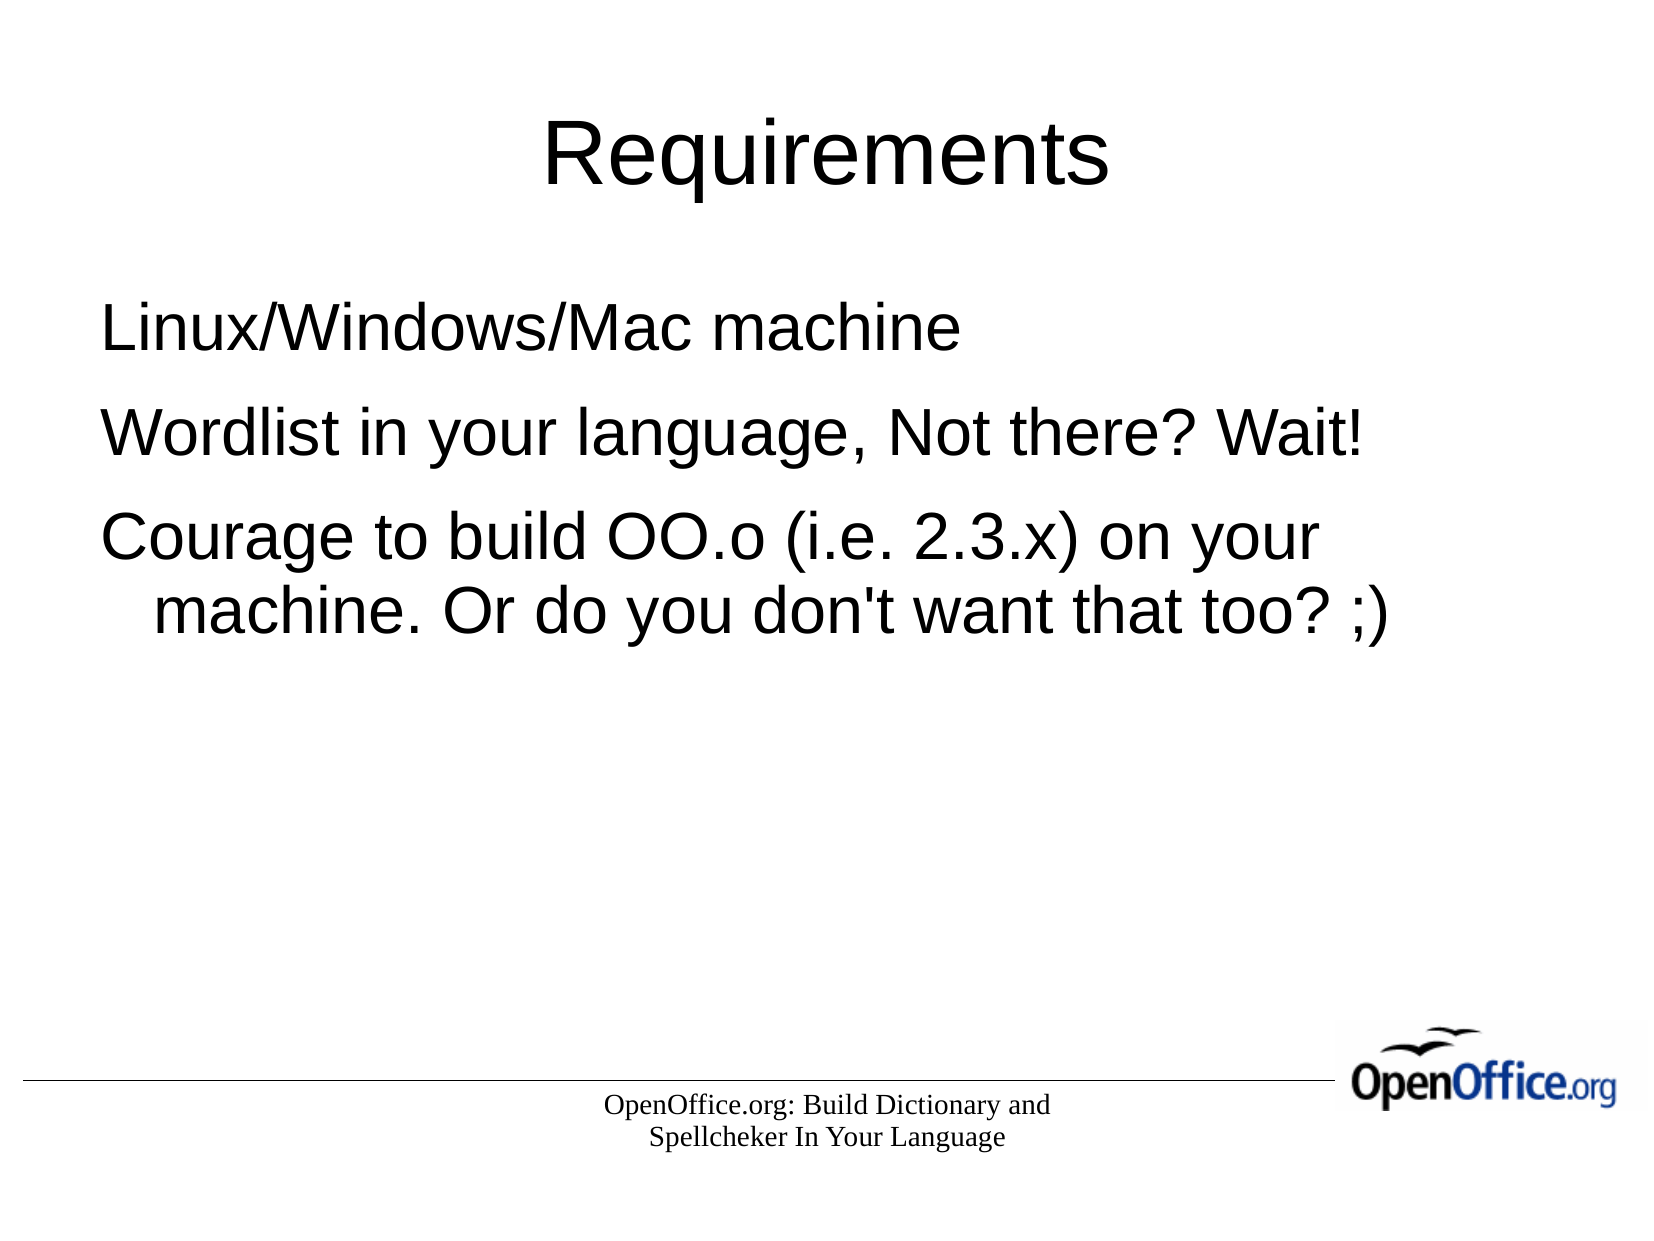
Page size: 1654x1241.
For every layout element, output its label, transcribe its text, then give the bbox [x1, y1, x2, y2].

picture [1335, 1020, 1648, 1111]
title Requirements [82, 56, 1571, 250]
list Linux/Windows/Mac machine Wordlist in your language, Not there? Wait! Courage to build OO.o (i.e. 2.3.x) on your machine. Or do you don't want that too? ;) [82, 290, 1571, 1094]
